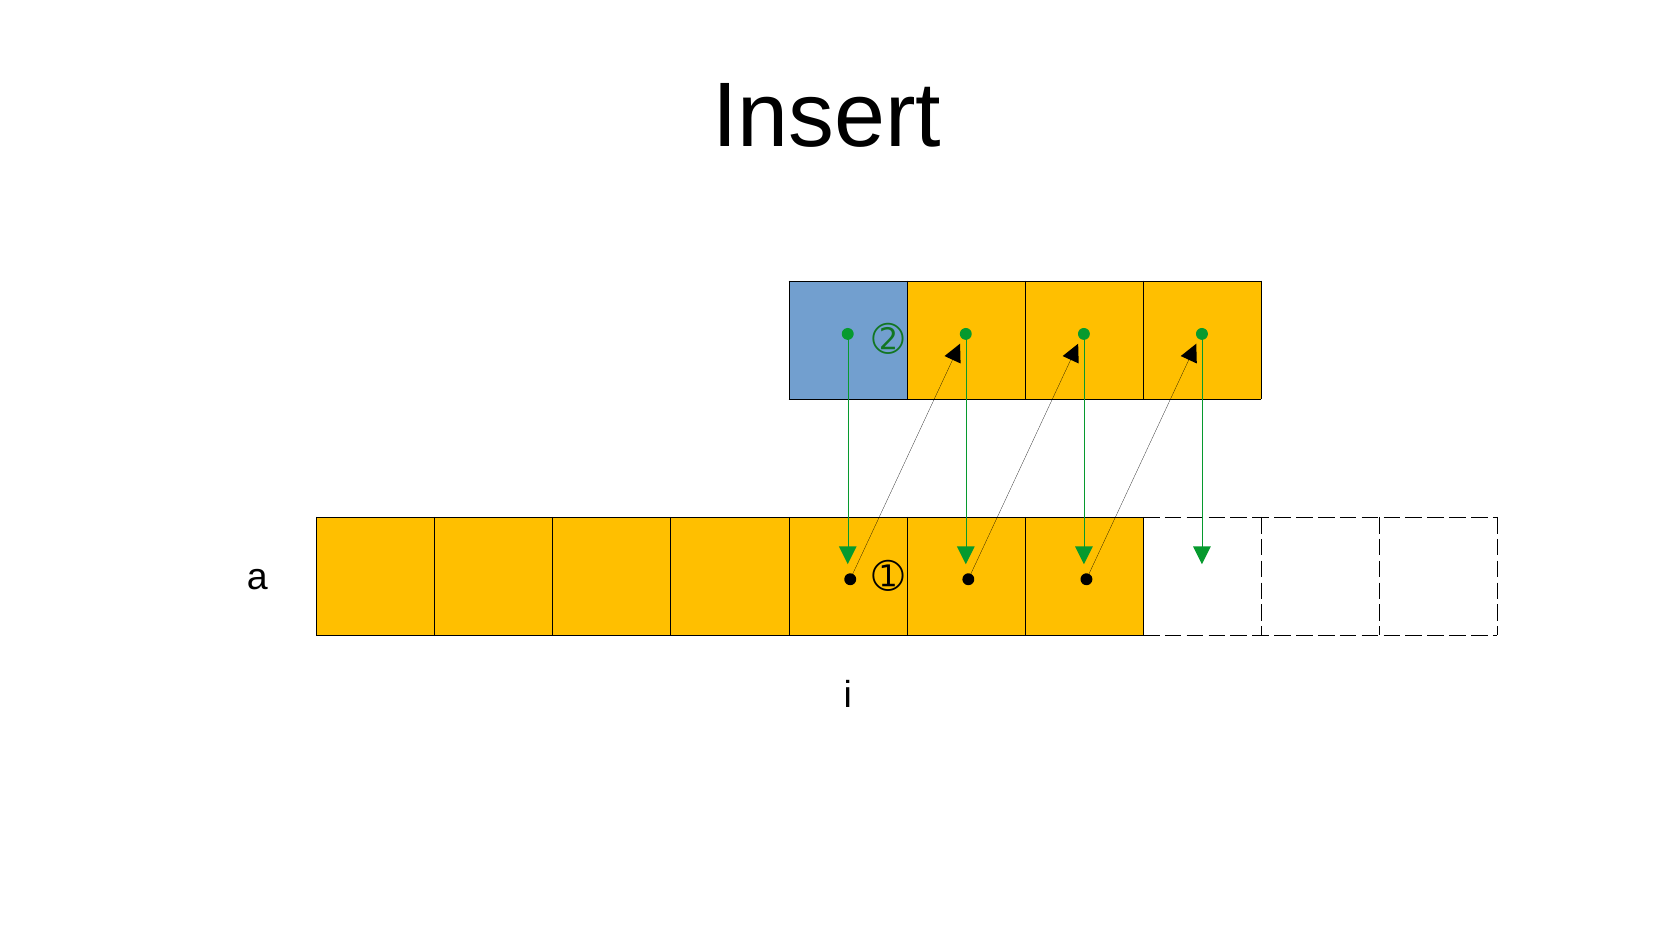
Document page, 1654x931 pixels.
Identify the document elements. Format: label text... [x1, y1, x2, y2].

table_cell [1379, 281, 1497, 399]
table_cell [671, 636, 789, 753]
table_cell [552, 636, 671, 753]
table_cell [967, 400, 1025, 517]
table_cell [1143, 400, 1169, 455]
table_cell [907, 636, 1025, 753]
table_cell [998, 461, 1025, 517]
table_cell i [789, 636, 907, 753]
table_cell [1143, 400, 1202, 517]
table_cell [1025, 636, 1143, 753]
table_cell ➀ [790, 518, 907, 635]
table_cell [908, 518, 1025, 635]
table_cell [1143, 635, 1261, 753]
table_cell [1261, 399, 1379, 517]
table_cell a [198, 517, 316, 635]
table_cell ➁ [790, 282, 907, 399]
table_cell [552, 399, 671, 517]
table_cell [1379, 517, 1497, 635]
table_cell [552, 281, 671, 399]
table_cell [434, 281, 552, 399]
table_cell [316, 399, 434, 517]
table_cell [880, 460, 907, 517]
table_cell [316, 281, 434, 399]
table_header [198, 193, 316, 281]
table_cell [435, 518, 552, 635]
table_cell [1025, 400, 1084, 517]
table_header [1025, 193, 1143, 281]
table_cell [1379, 635, 1497, 753]
table_cell [1203, 400, 1261, 517]
table_cell [789, 400, 848, 517]
table_cell [1025, 400, 1051, 455]
table_cell [671, 281, 789, 399]
table_header [1143, 193, 1261, 281]
table_cell [317, 518, 434, 635]
table_cell [671, 399, 789, 517]
table_cell [1026, 518, 1143, 635]
table_cell [1026, 282, 1143, 399]
table_cell [434, 399, 552, 517]
table_cell [671, 518, 789, 635]
table_header [552, 193, 671, 281]
table_header [316, 193, 434, 281]
table_cell [198, 635, 316, 753]
table_cell [198, 399, 316, 517]
table_cell [553, 518, 670, 635]
table_cell [316, 636, 434, 753]
table_cell [908, 282, 1025, 399]
table_header [907, 193, 1025, 281]
table_cell [1085, 400, 1143, 517]
table_cell [849, 400, 907, 517]
table_cell [907, 400, 933, 455]
table_header [1379, 193, 1497, 281]
table_cell [434, 636, 552, 753]
table_cell [1117, 461, 1143, 517]
table_cell [1261, 635, 1379, 753]
table_cell [198, 281, 316, 399]
table_cell [907, 400, 966, 517]
table_header [671, 193, 789, 281]
table_cell [1262, 281, 1379, 399]
title Insert [82, 37, 1571, 193]
table_header [789, 193, 907, 281]
table_cell [1261, 517, 1379, 635]
table_cell [1144, 282, 1261, 399]
table_cell [1144, 517, 1261, 635]
table_header [1261, 193, 1379, 281]
table_header [434, 193, 552, 281]
table_cell [1379, 399, 1497, 517]
